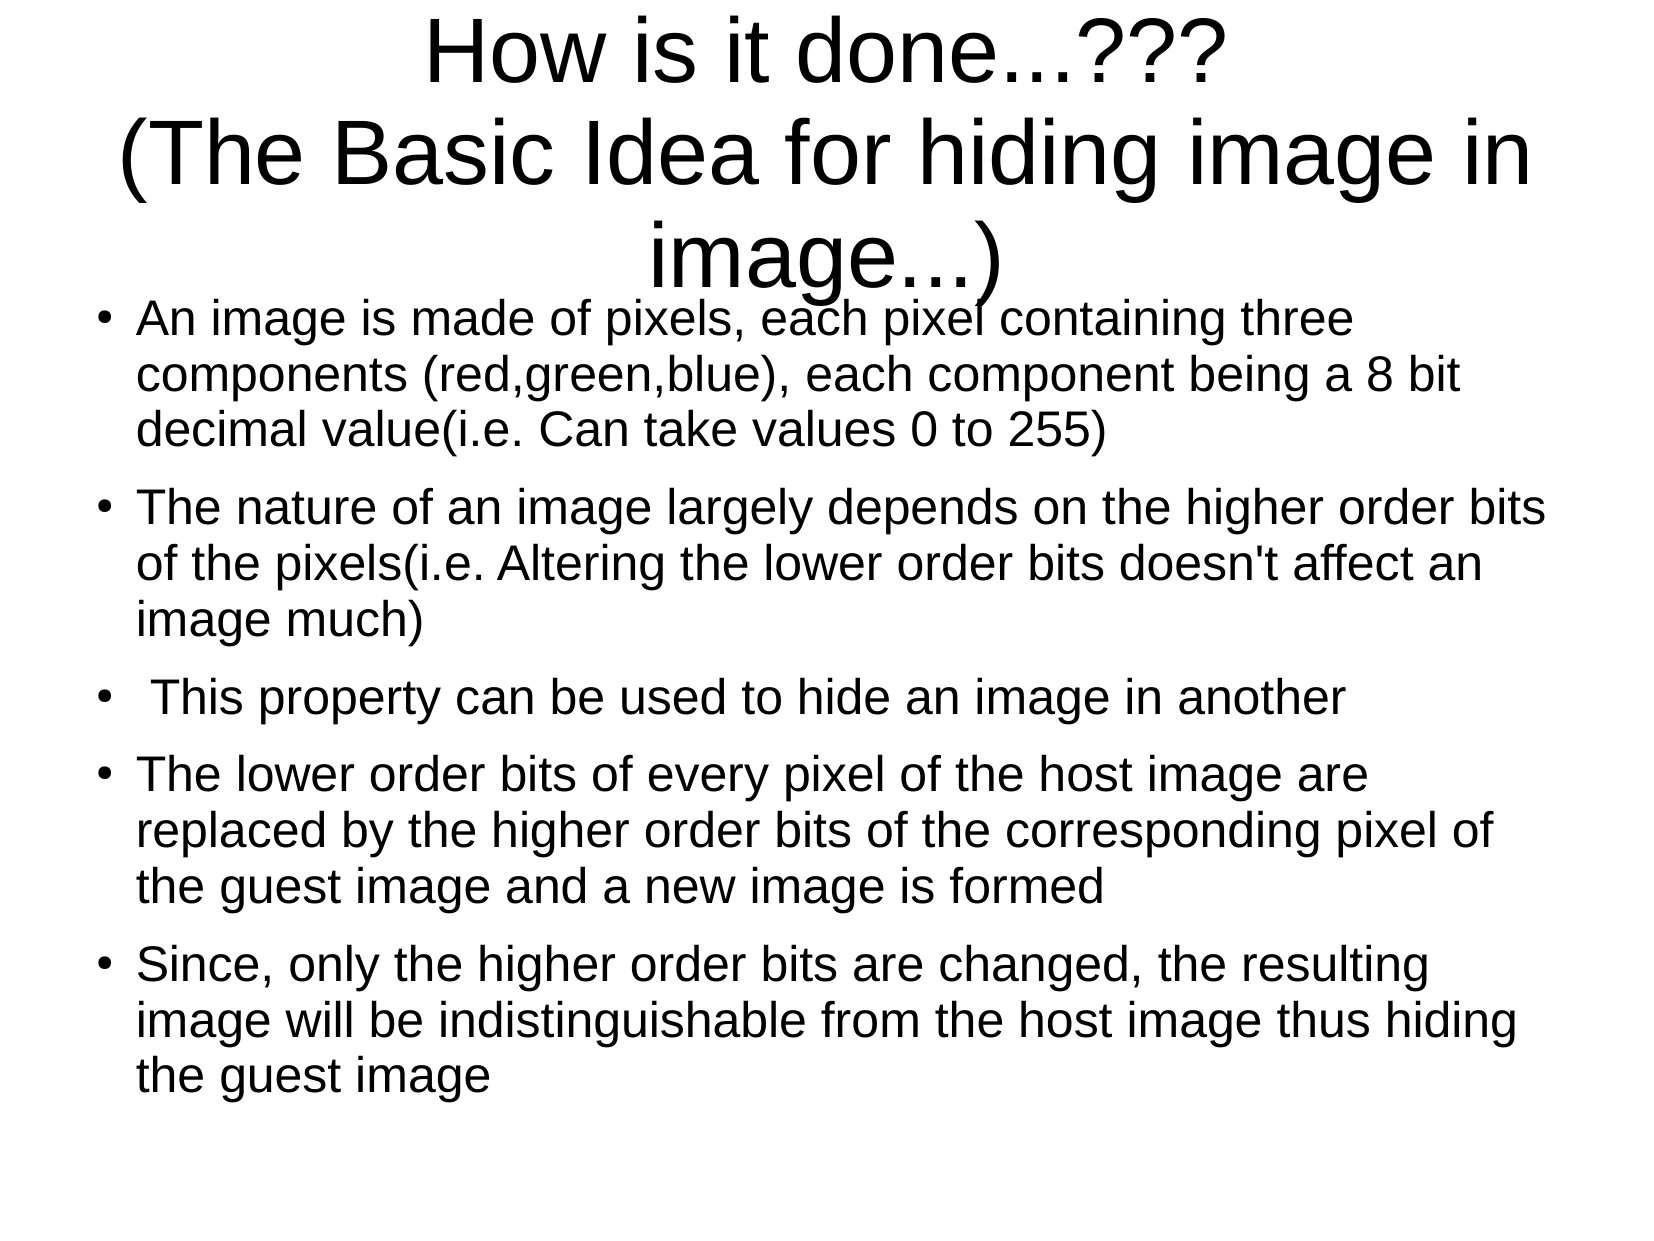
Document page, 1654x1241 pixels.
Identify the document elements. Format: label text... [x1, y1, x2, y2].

title How is it done...??? (The Basic Idea for hiding image in image...) [82, 0, 1571, 290]
list An image is made of pixels, each pixel containing three components (red,green,blue), each component being a 8 bit decimal value(i.e. Can take values 0 to 255) The nature of an image largely depends on the higher order bits of the pixels(i.e. Altering the lower order bits doesn't affect an image much) This property can be used to hide an image in another The lower order bits of every pixel of the host image are replaced by the higher order bits of the corresponding pixel of the guest image and a new image is formed Since, only the higher order bits are changed, the resulting image will be indistinguishable from the host image thus hiding the guest image [82, 290, 1571, 1109]
